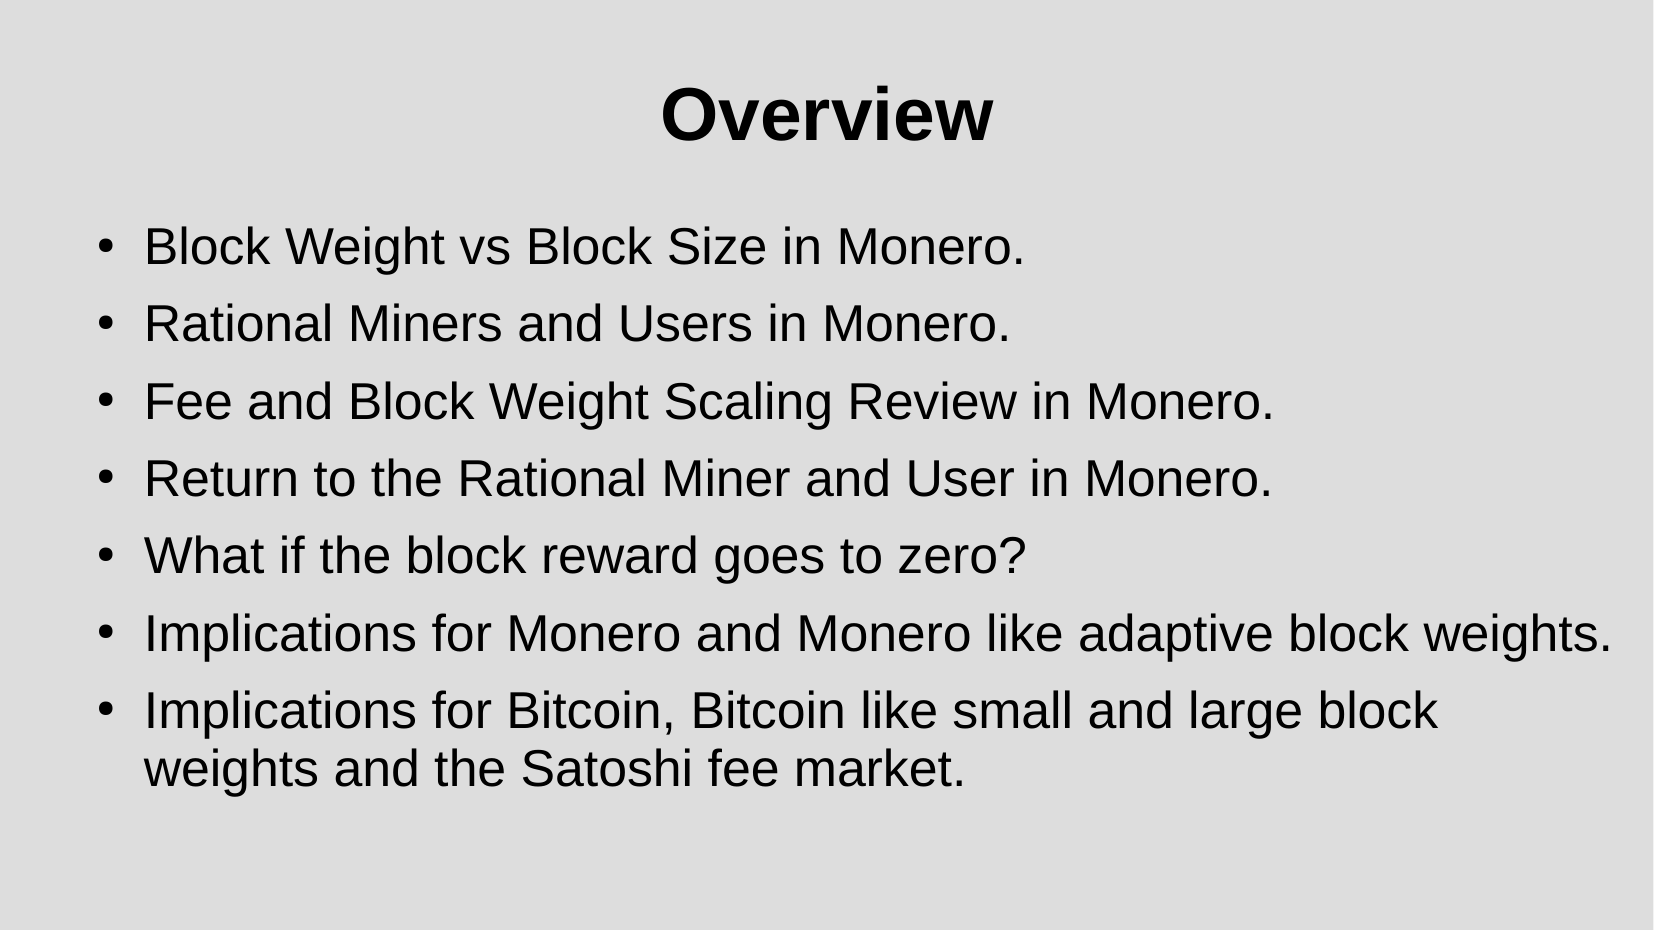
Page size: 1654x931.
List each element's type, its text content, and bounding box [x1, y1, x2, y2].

list Block Weight vs Block Size in Monero. Rational Miners and Users in Monero. Fee and Block Weight Scaling Review in Monero. Return to the Rational Miner and User in Monero. What if the block reward goes to zero? Implications for Monero and Monero like adaptive block weights. Implications for Bitcoin, Bitcoin like small and large block weights and the Satoshi fee market. [80, 217, 1619, 837]
title Overview [82, 37, 1572, 193]
